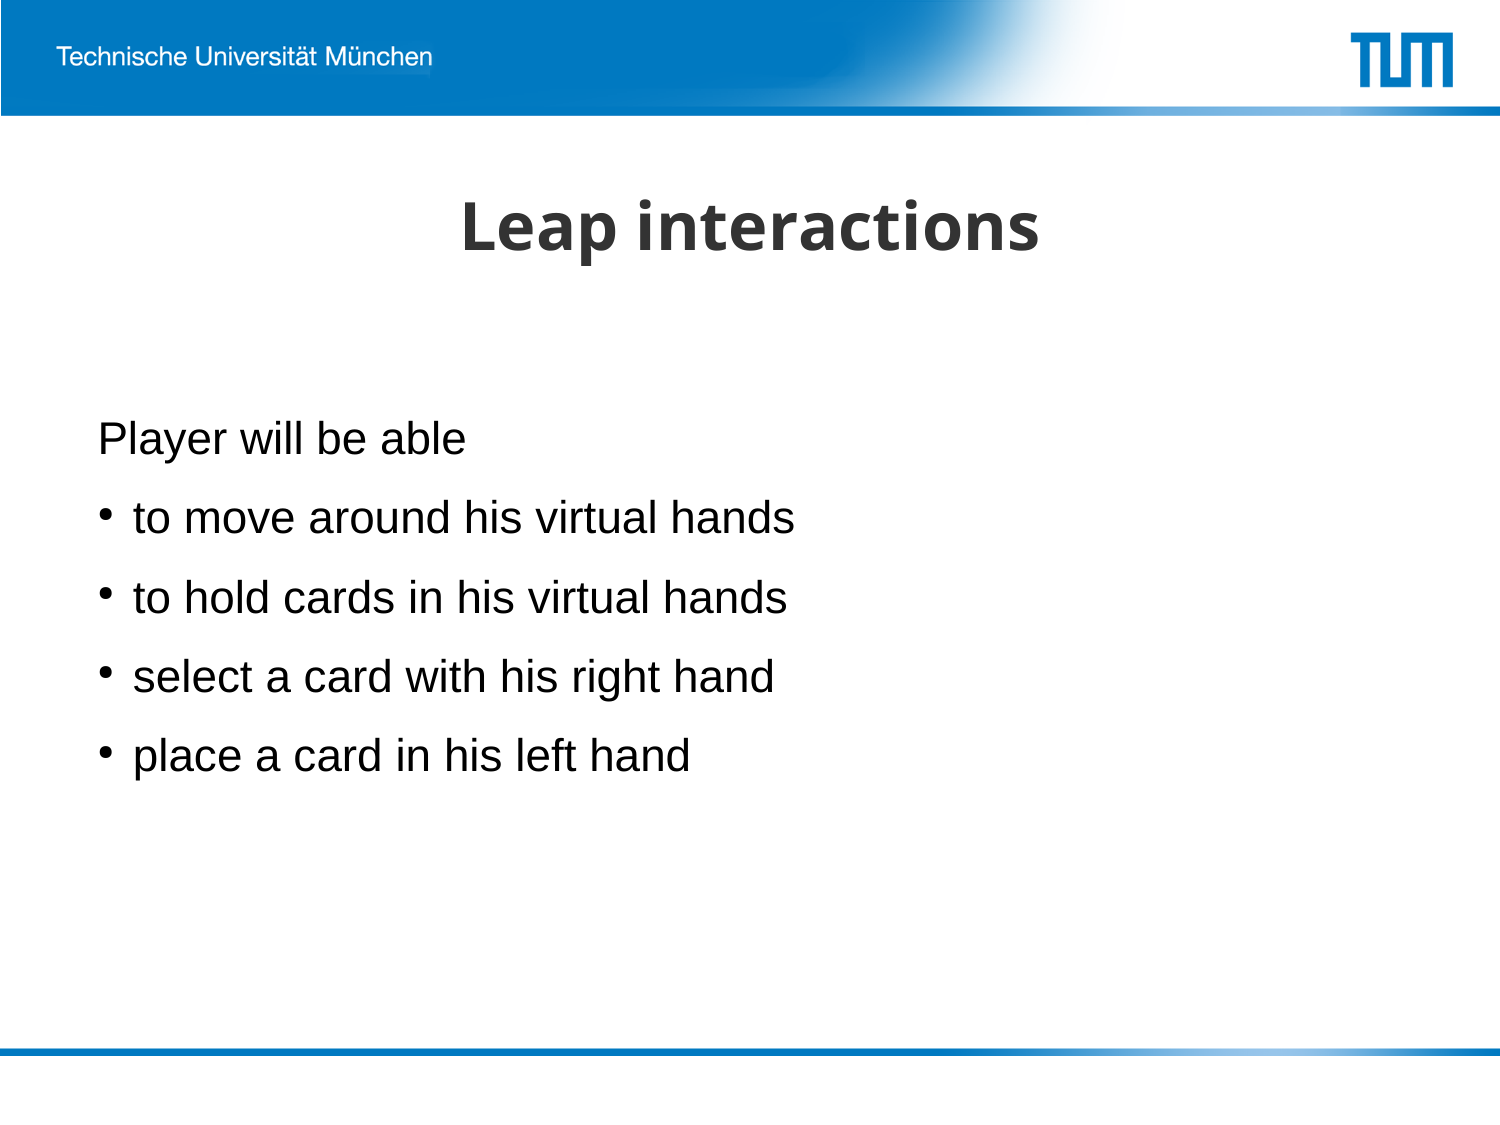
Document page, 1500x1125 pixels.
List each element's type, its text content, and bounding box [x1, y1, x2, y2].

text_box Player will be able to move around his virtual hands to hold cards in his virtual hands select a card with his right hand place a card in his left hand [82, 401, 1418, 789]
picture [0, 0, 1500, 1125]
text_box Leap interactions [53, 125, 1447, 324]
